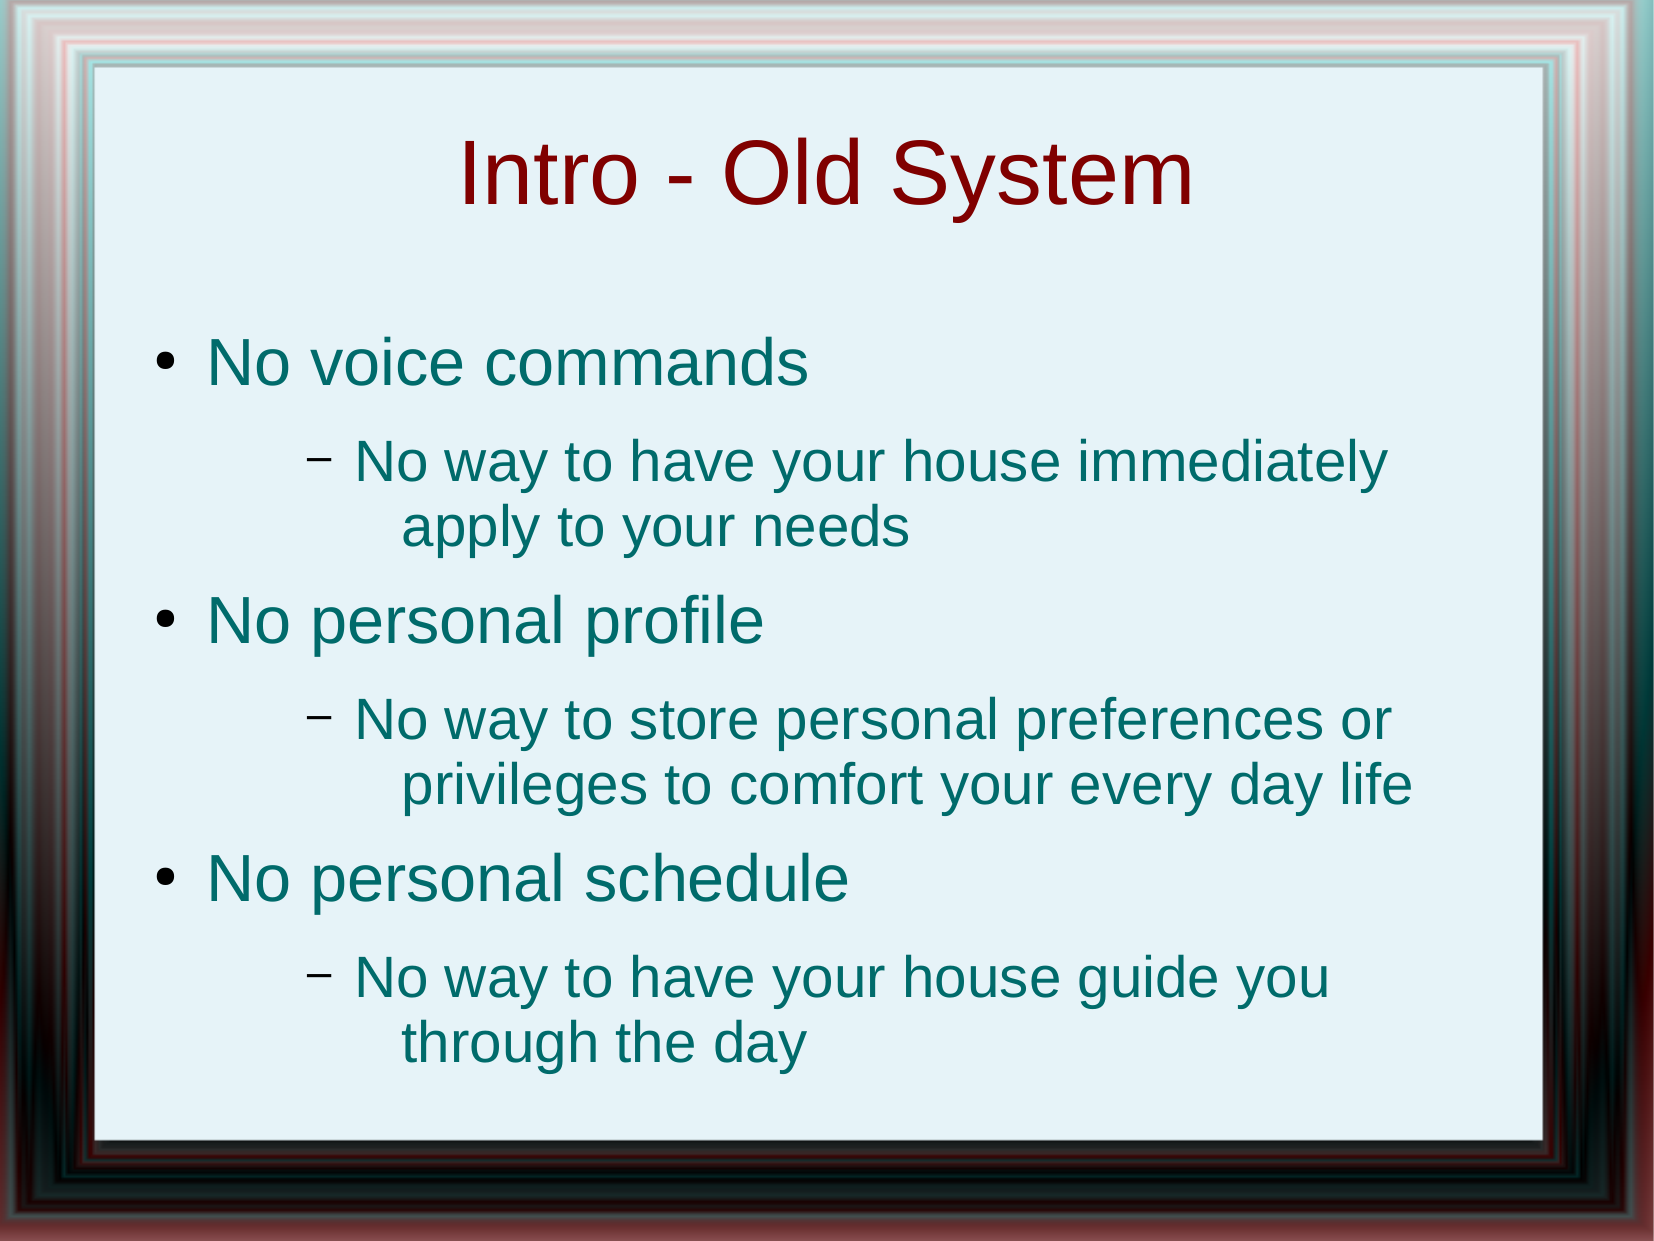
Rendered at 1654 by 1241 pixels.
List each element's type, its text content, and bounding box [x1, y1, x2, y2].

picture [0, 0, 1654, 1241]
list No voice commands No way to have your house immediately apply to your needs No personal profile No way to store personal preferences or privileges to comfort your every day life No personal schedule No way to have your house guide you through the day [118, 324, 1506, 1074]
title Intro - Old System [118, 88, 1536, 257]
